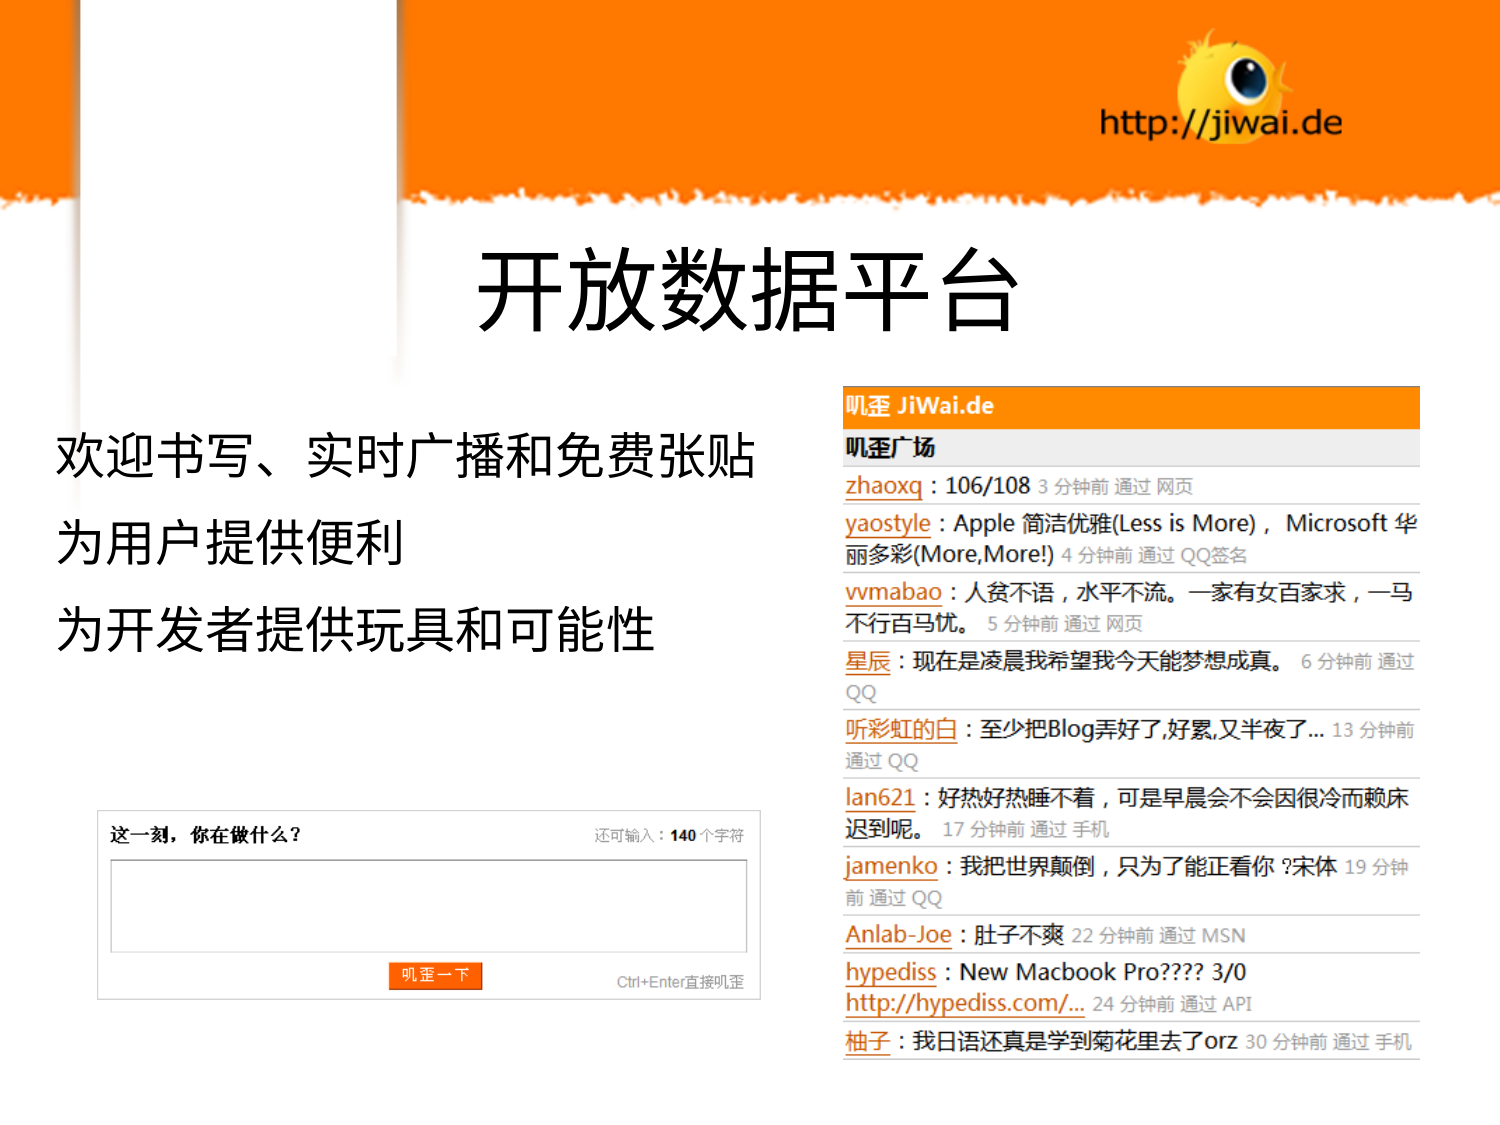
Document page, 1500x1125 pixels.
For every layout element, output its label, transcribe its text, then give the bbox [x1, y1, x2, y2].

picture [0, 0, 1500, 1125]
title 开放数据平台 [75, 210, 1426, 399]
list 欢迎书写、实时广播和免费张贴 为用户提供便利 为开发者提供玩具和可能性 [41, 409, 822, 993]
